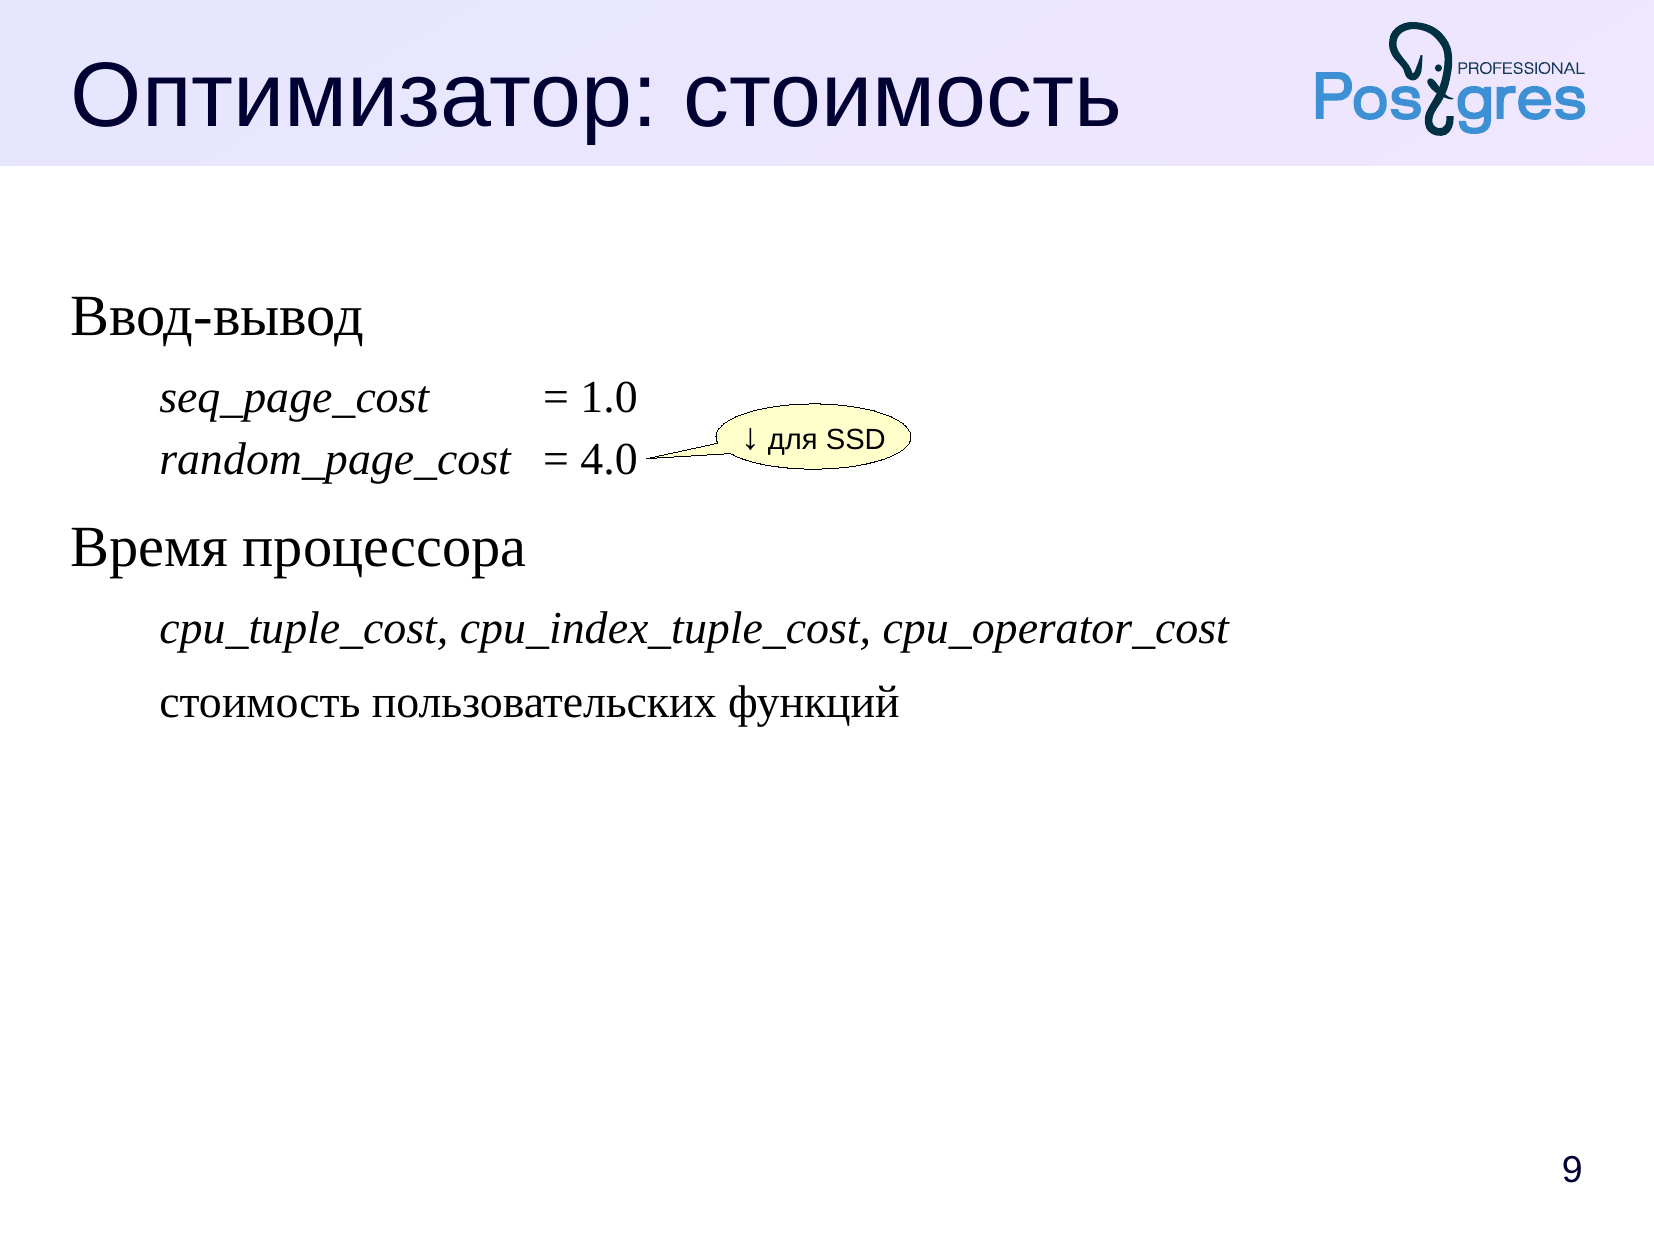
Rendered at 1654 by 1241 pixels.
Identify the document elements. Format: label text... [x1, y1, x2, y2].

title Оптимизатор: стоимость [70, 43, 1241, 147]
text_box ↓ для SSD [646, 403, 911, 470]
list Ввод-вывод seq_page_cost = 1.0 random_page_cost = 4.0 Время процессора cpu_tuple_cost, cpu_index_tuple_cost, cpu_operator_cost стоимость пользовательских функций [70, 283, 1583, 1141]
